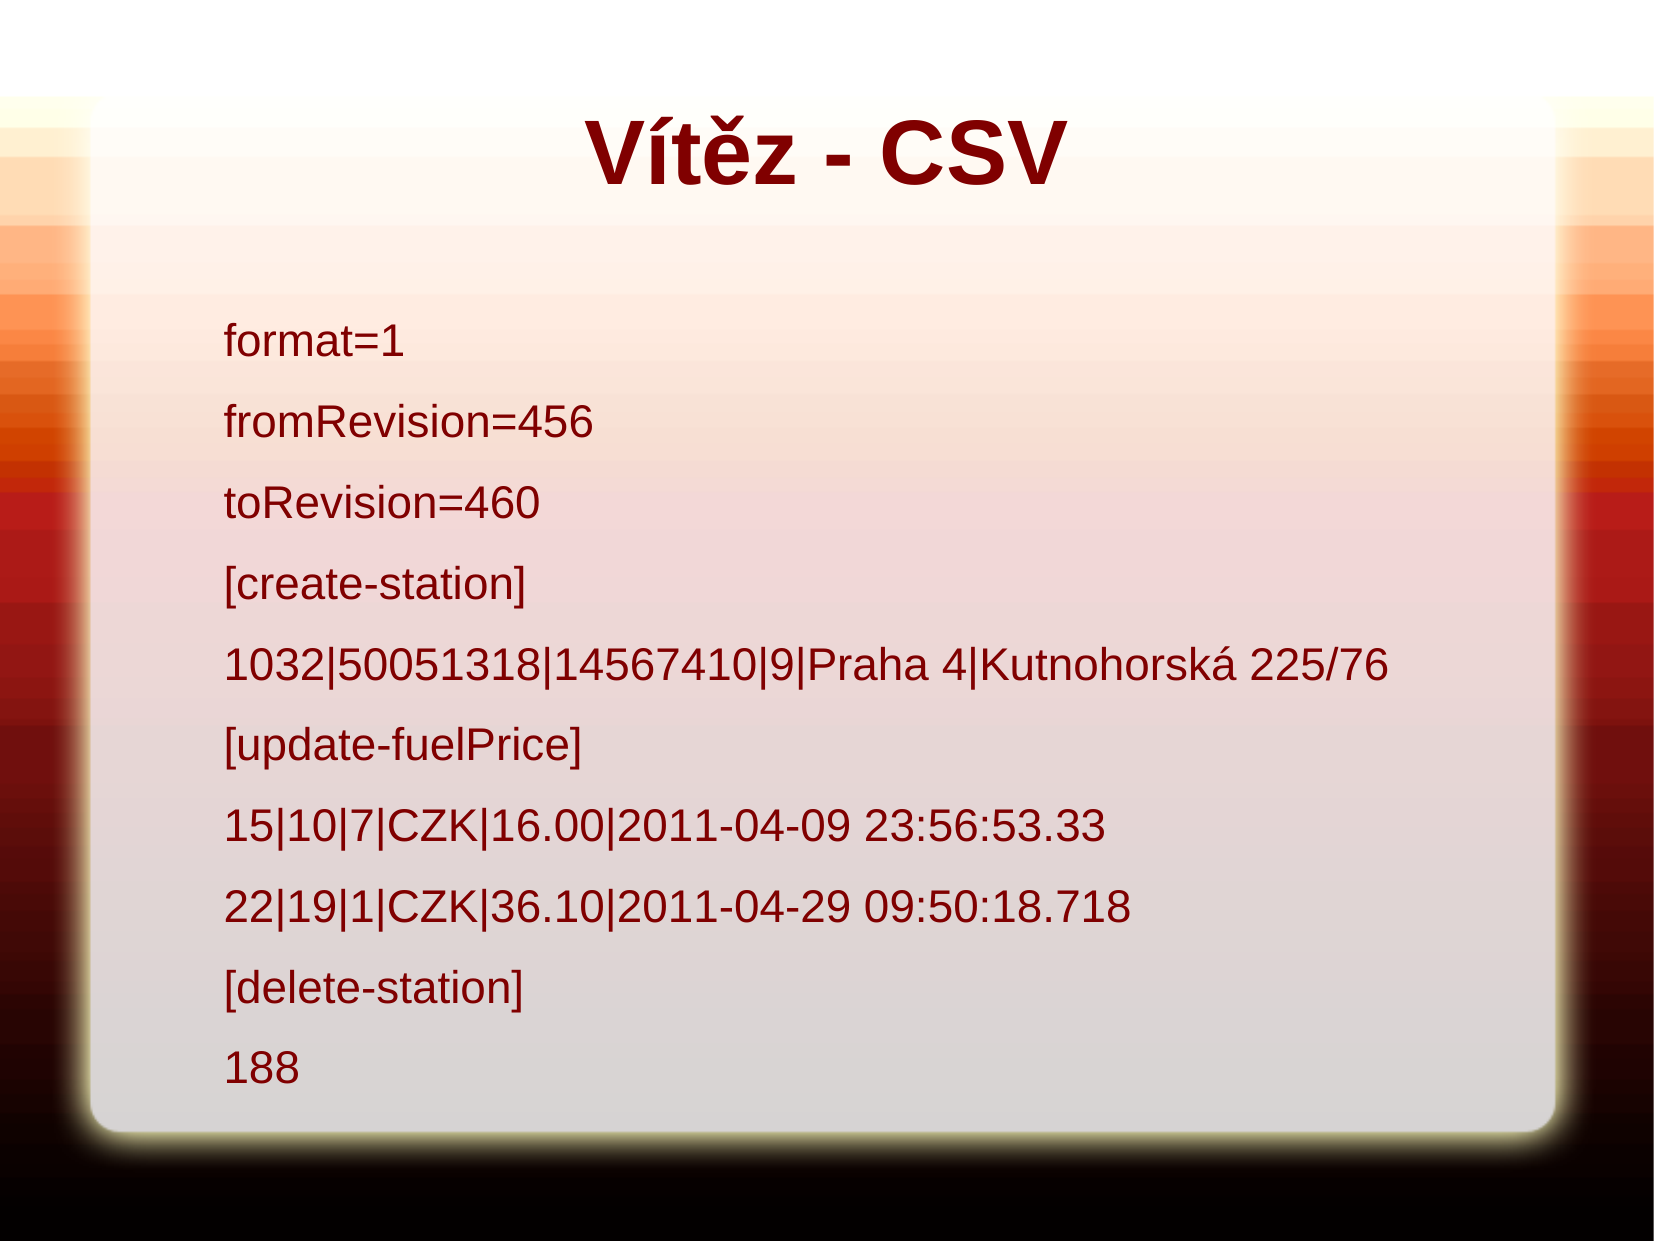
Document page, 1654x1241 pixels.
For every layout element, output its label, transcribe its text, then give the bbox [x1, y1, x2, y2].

list format=1 fromRevision=456 toRevision=460 [create-station] 1032|50051318|14567410|9|Praha 4|Kutnohorská 225/76 [update-fuelPrice] 15|10|7|CZK|16.00|2011-04-09 23:56:53.33 22|19|1|CZK|36.10|2011-04-29 09:50:18.718 [delete-station] 188 [152, 315, 1534, 1175]
picture [0, 0, 1654, 1241]
title Vítěz - CSV [118, 49, 1536, 257]
